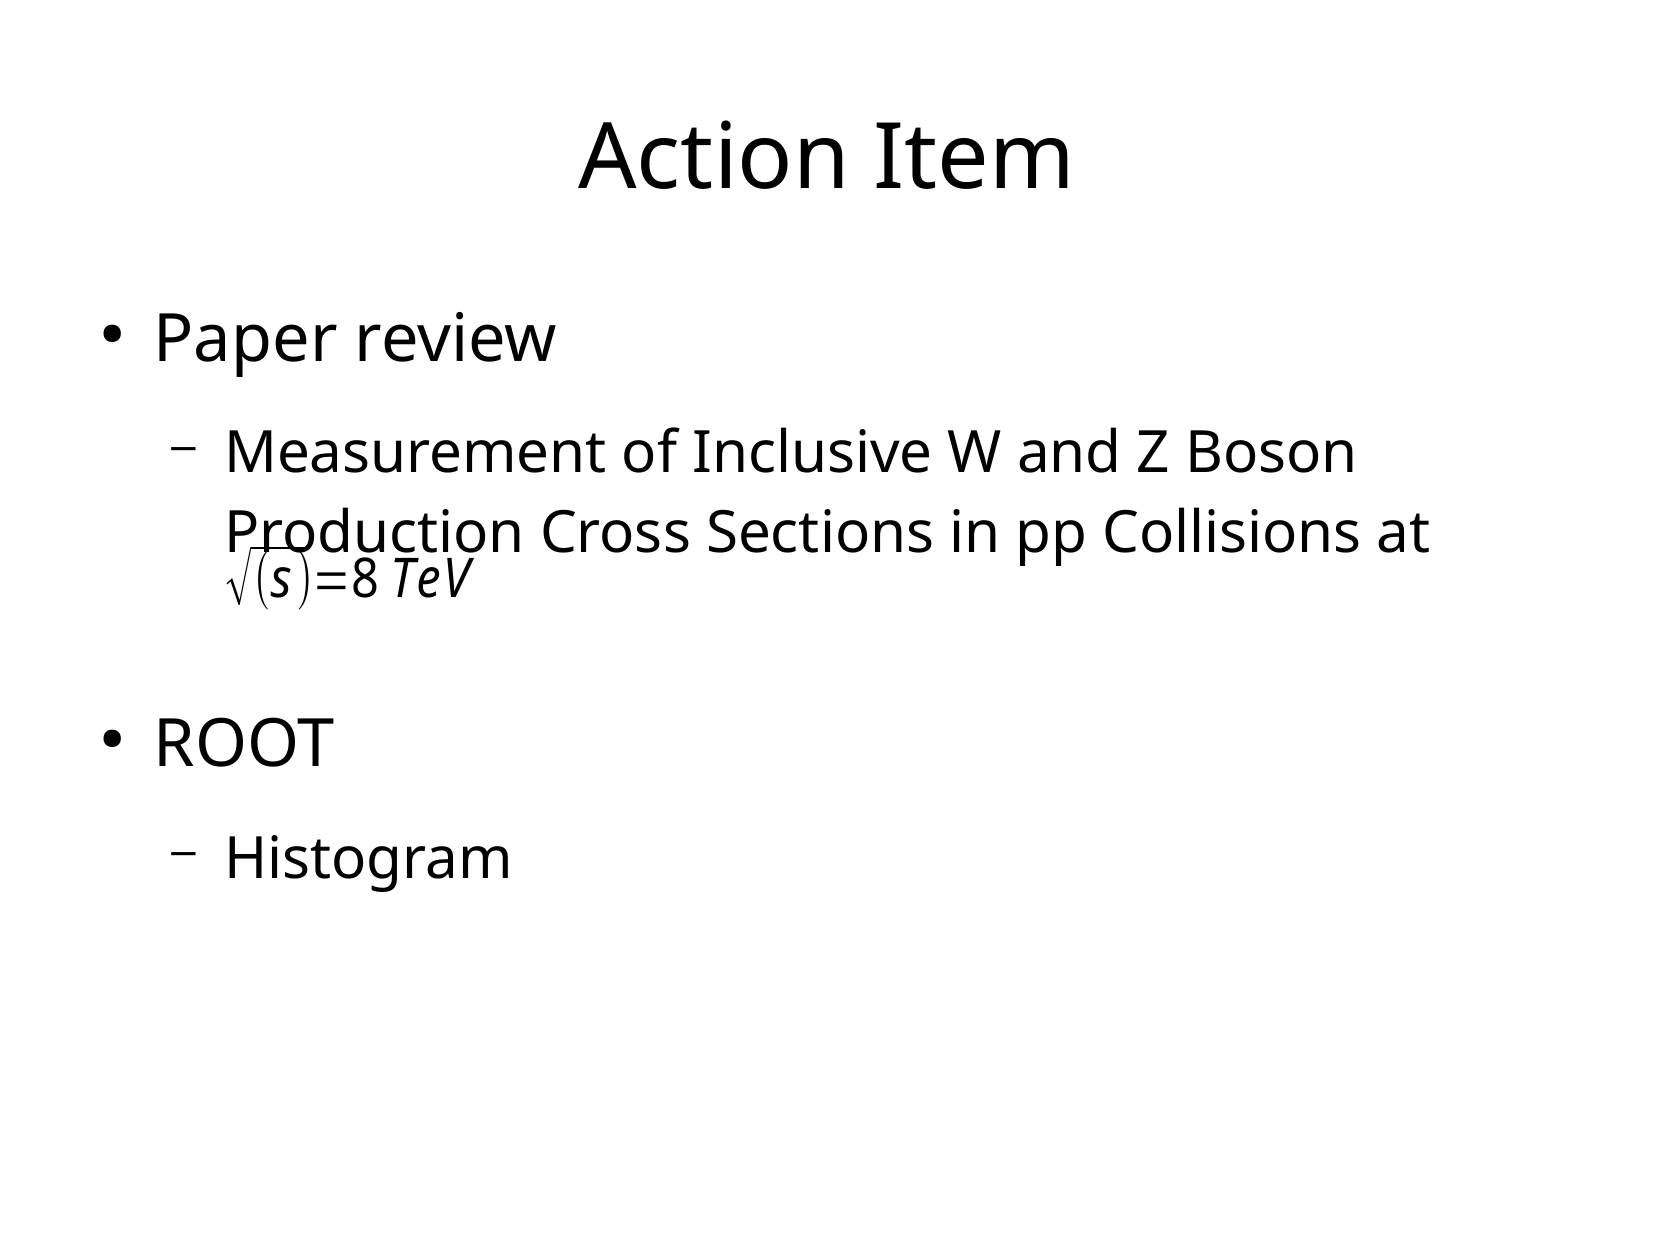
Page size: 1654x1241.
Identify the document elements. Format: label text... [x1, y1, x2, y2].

chart [212, 543, 485, 615]
list Paper review Measurement of Inclusive W and Z Boson Production Cross Sections in pp Collisions at ROOT Histogram [82, 290, 1571, 1010]
title Action Item [82, 49, 1571, 257]
